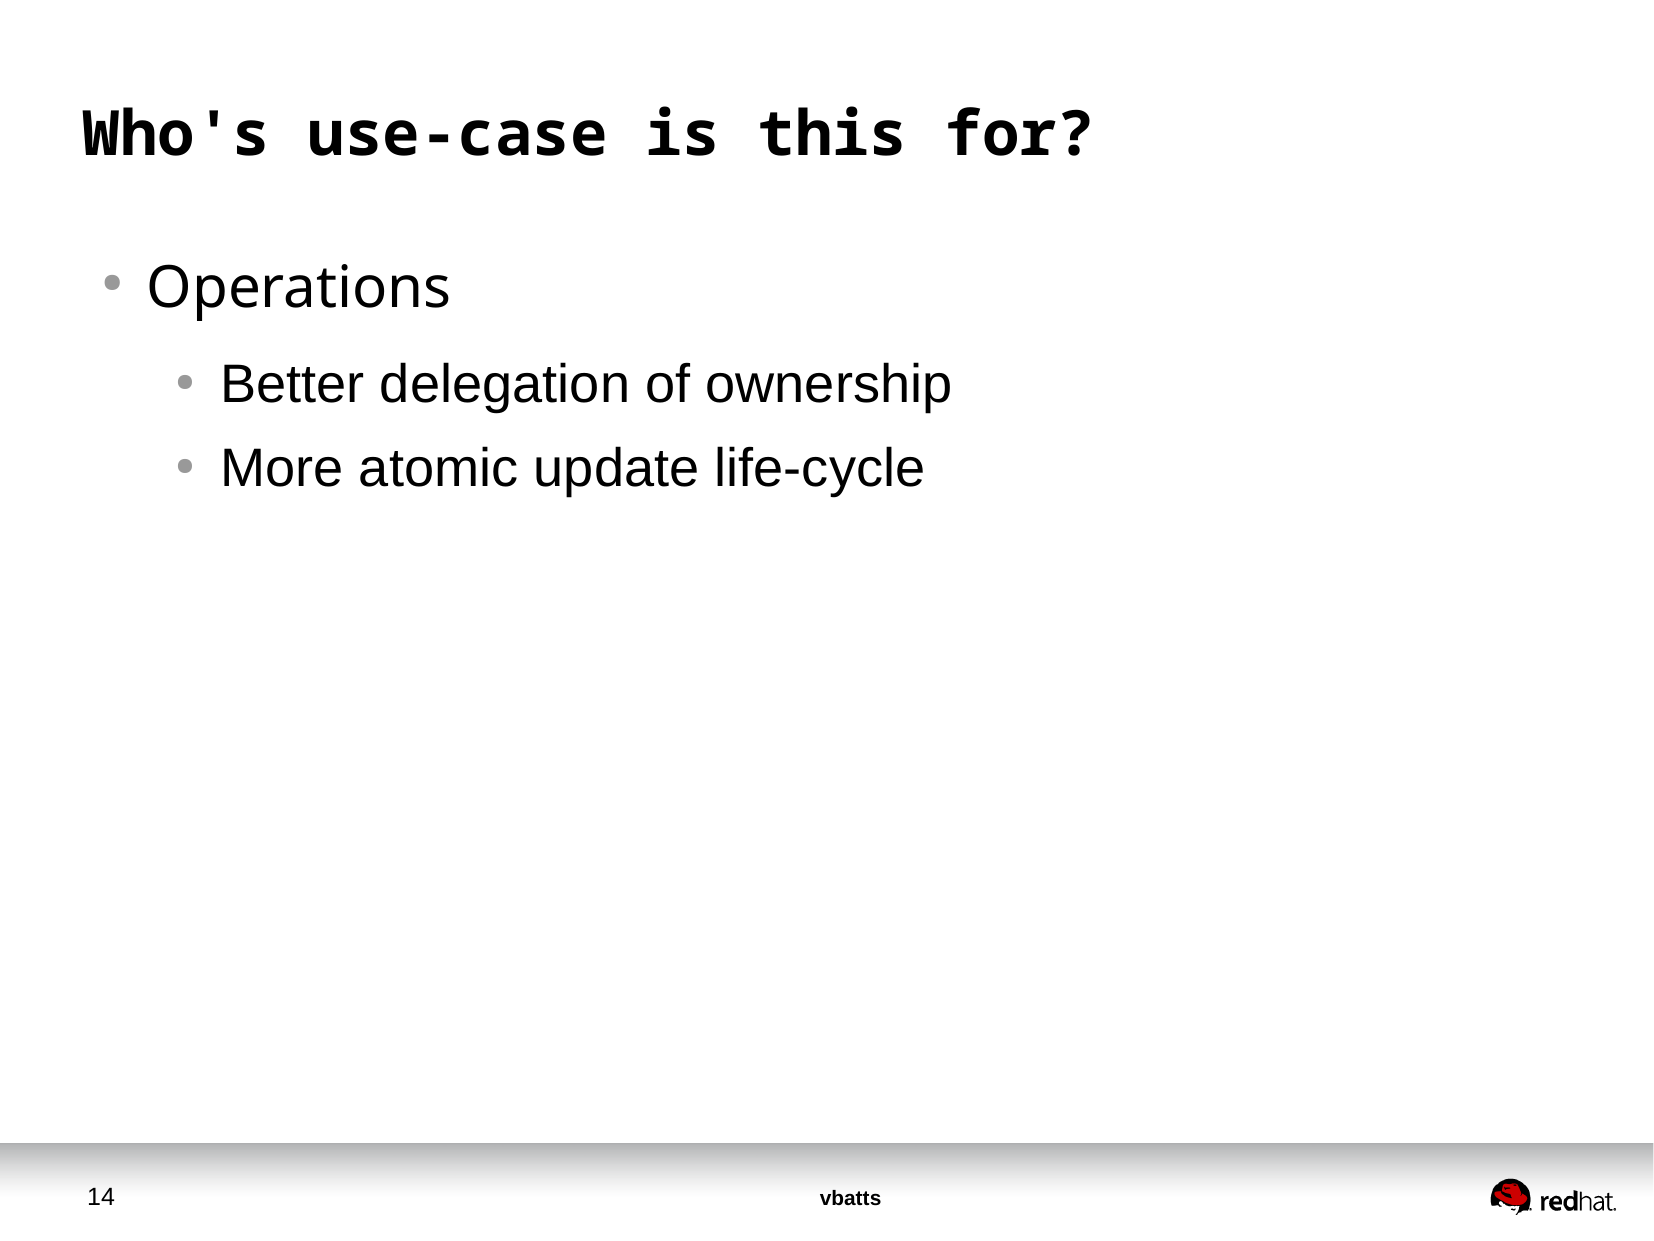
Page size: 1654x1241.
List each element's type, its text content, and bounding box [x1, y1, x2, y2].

title Who's use-case is this for? [82, 37, 1571, 226]
picture [0, 1143, 1654, 1241]
list Operations Better delegation of ownership More atomic update life-cycle [86, 244, 1576, 1039]
